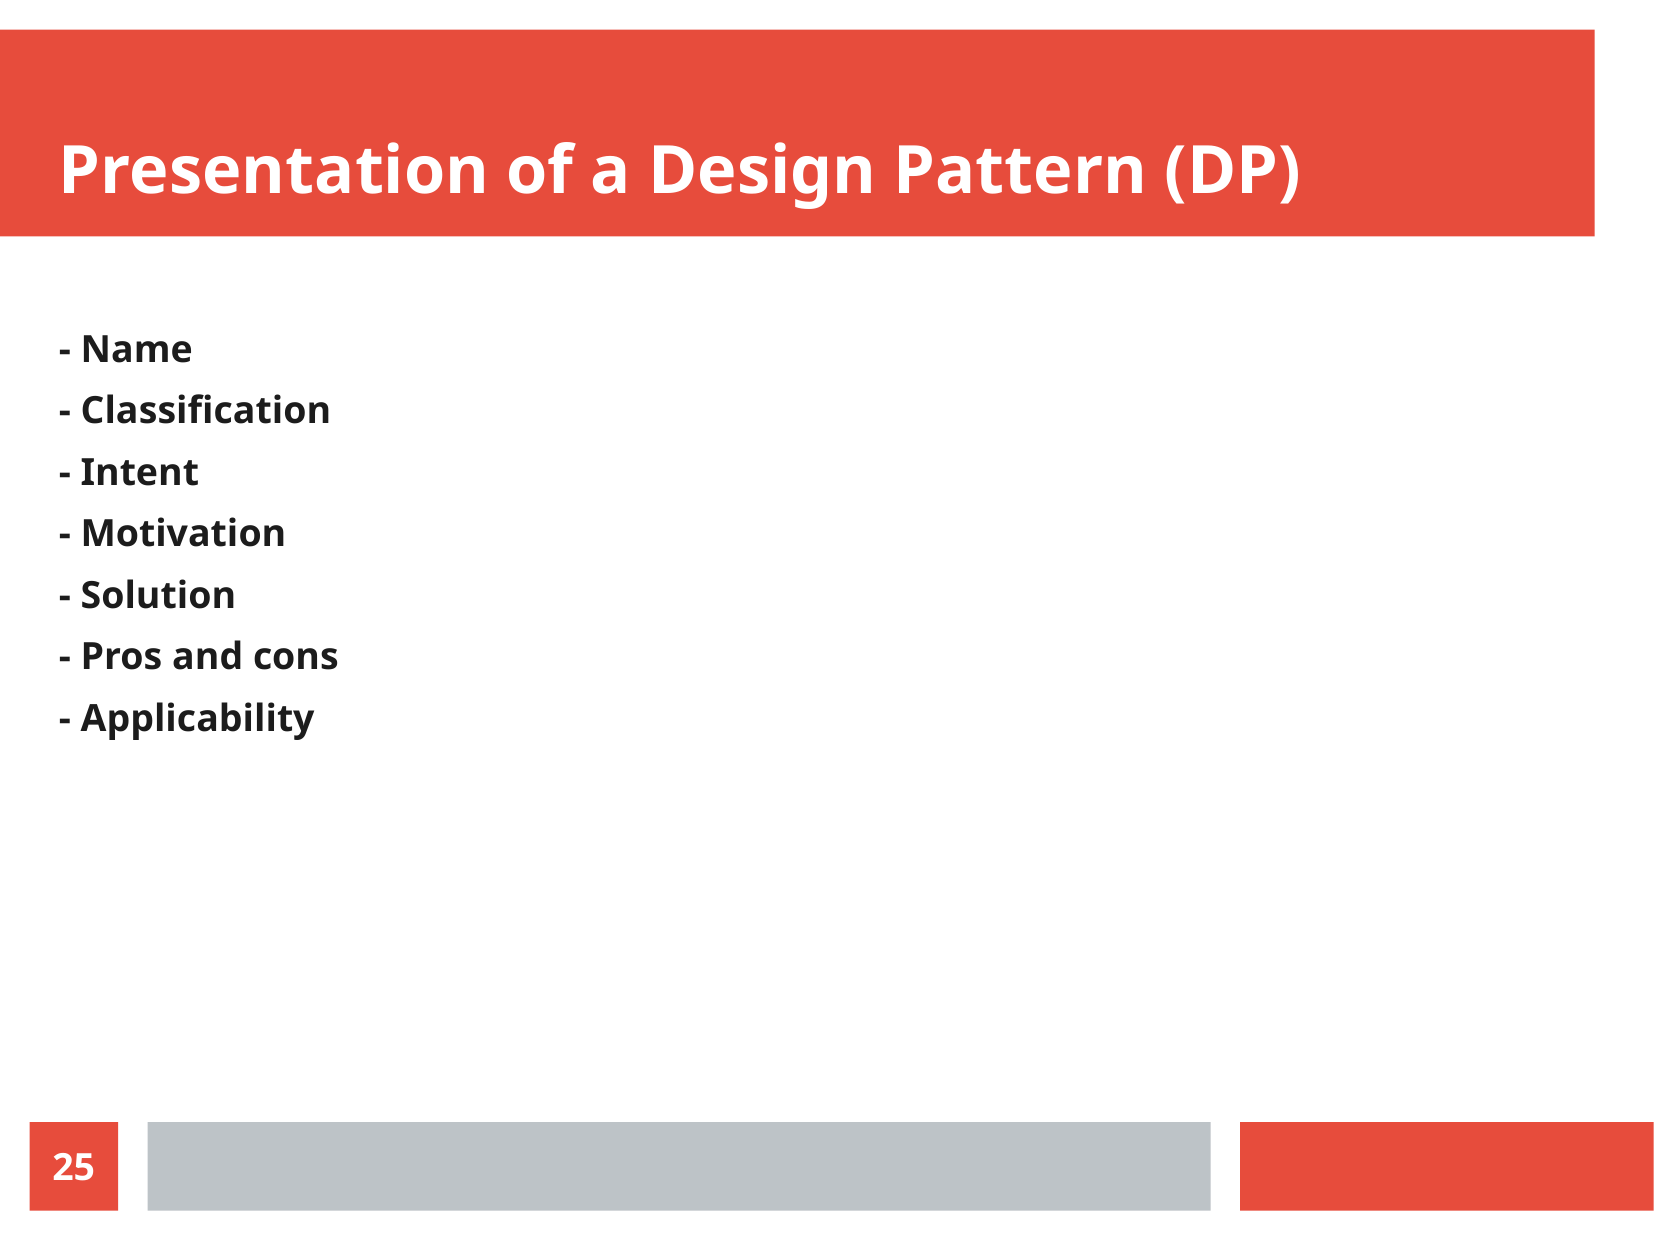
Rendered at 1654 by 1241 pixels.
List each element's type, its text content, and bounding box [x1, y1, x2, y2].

title Presentation of a Design Pattern (DP) [59, 59, 1595, 207]
text_box [29, 1122, 119, 1211]
list - Name - Classification - Intent - Motivation - Solution - Pros and cons - Applicability [59, 324, 1565, 1093]
